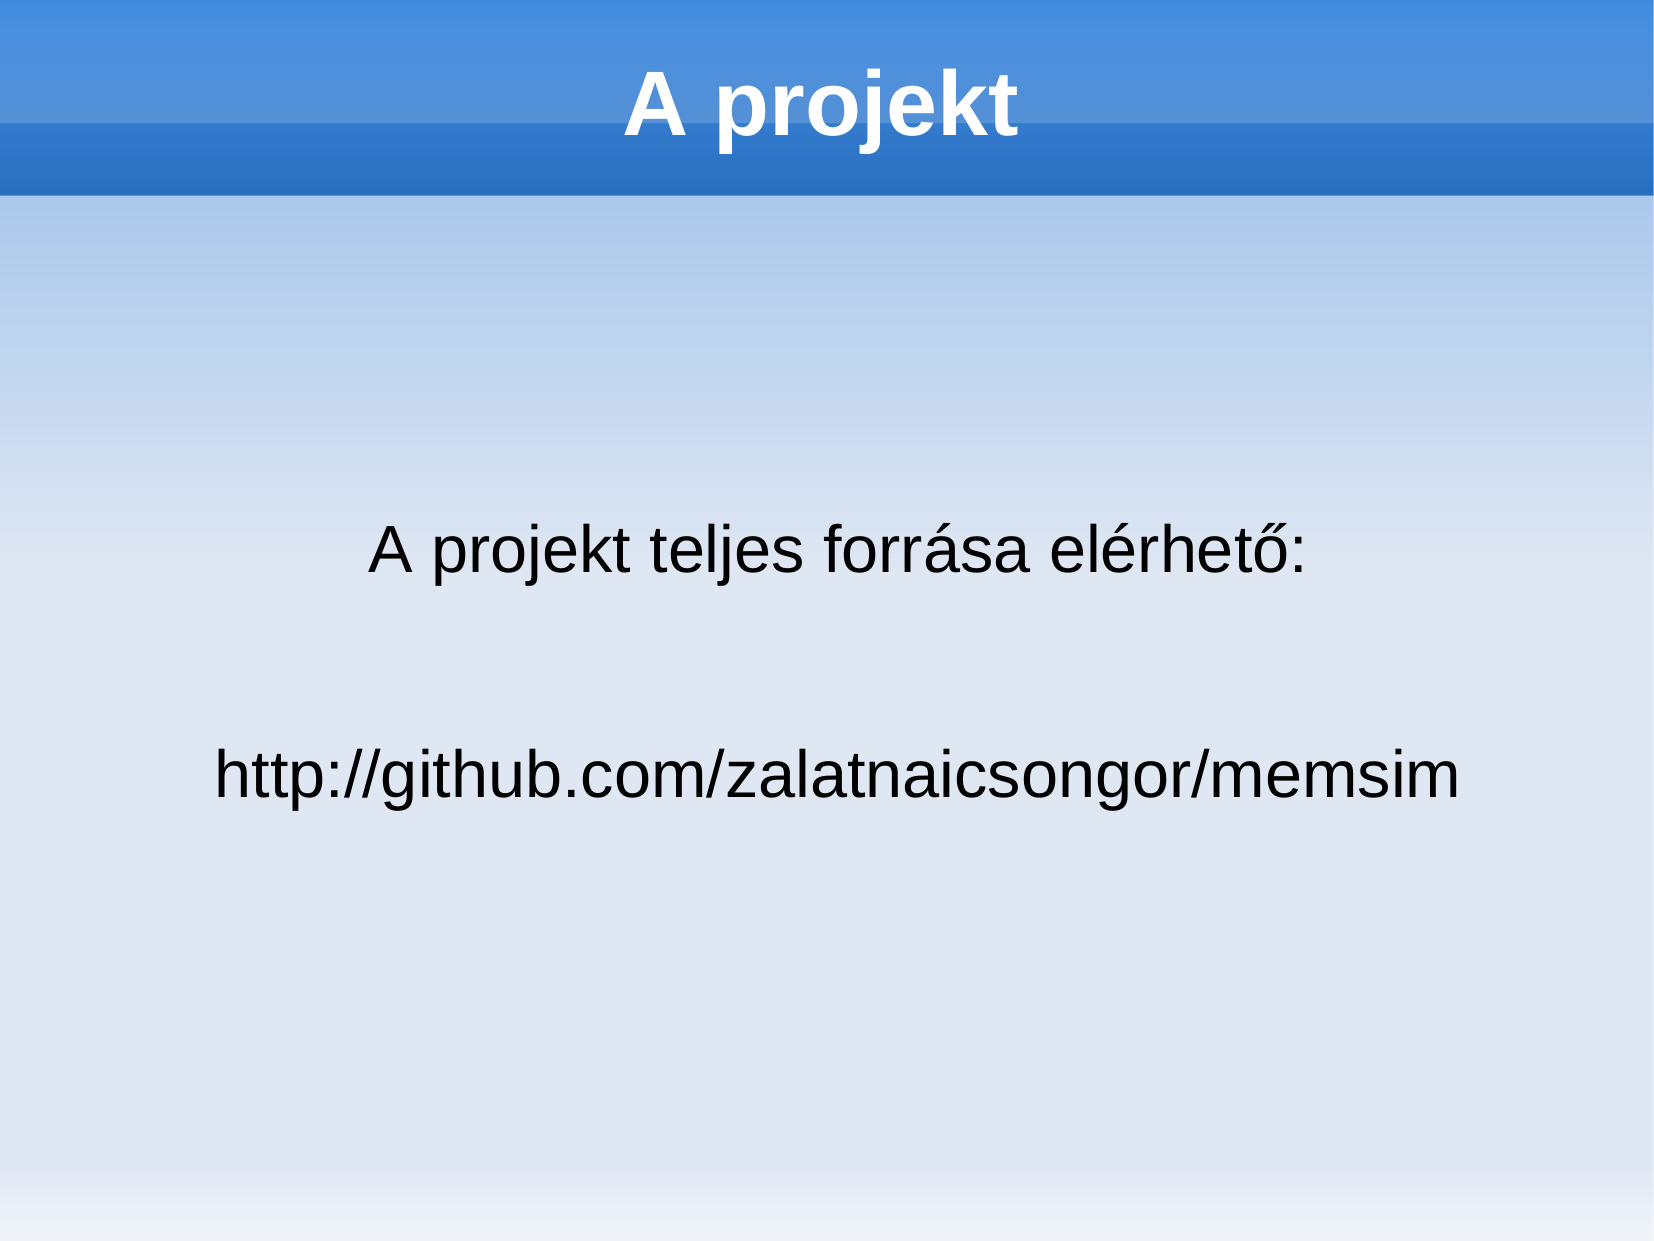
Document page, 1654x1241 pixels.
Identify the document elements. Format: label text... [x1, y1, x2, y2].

title A projekt [76, 0, 1565, 208]
picture [0, 0, 1654, 1241]
subtitle A projekt teljes forrása elérhető: http://github.com/zalatnaicsongor/memsim [82, 290, 1571, 1109]
